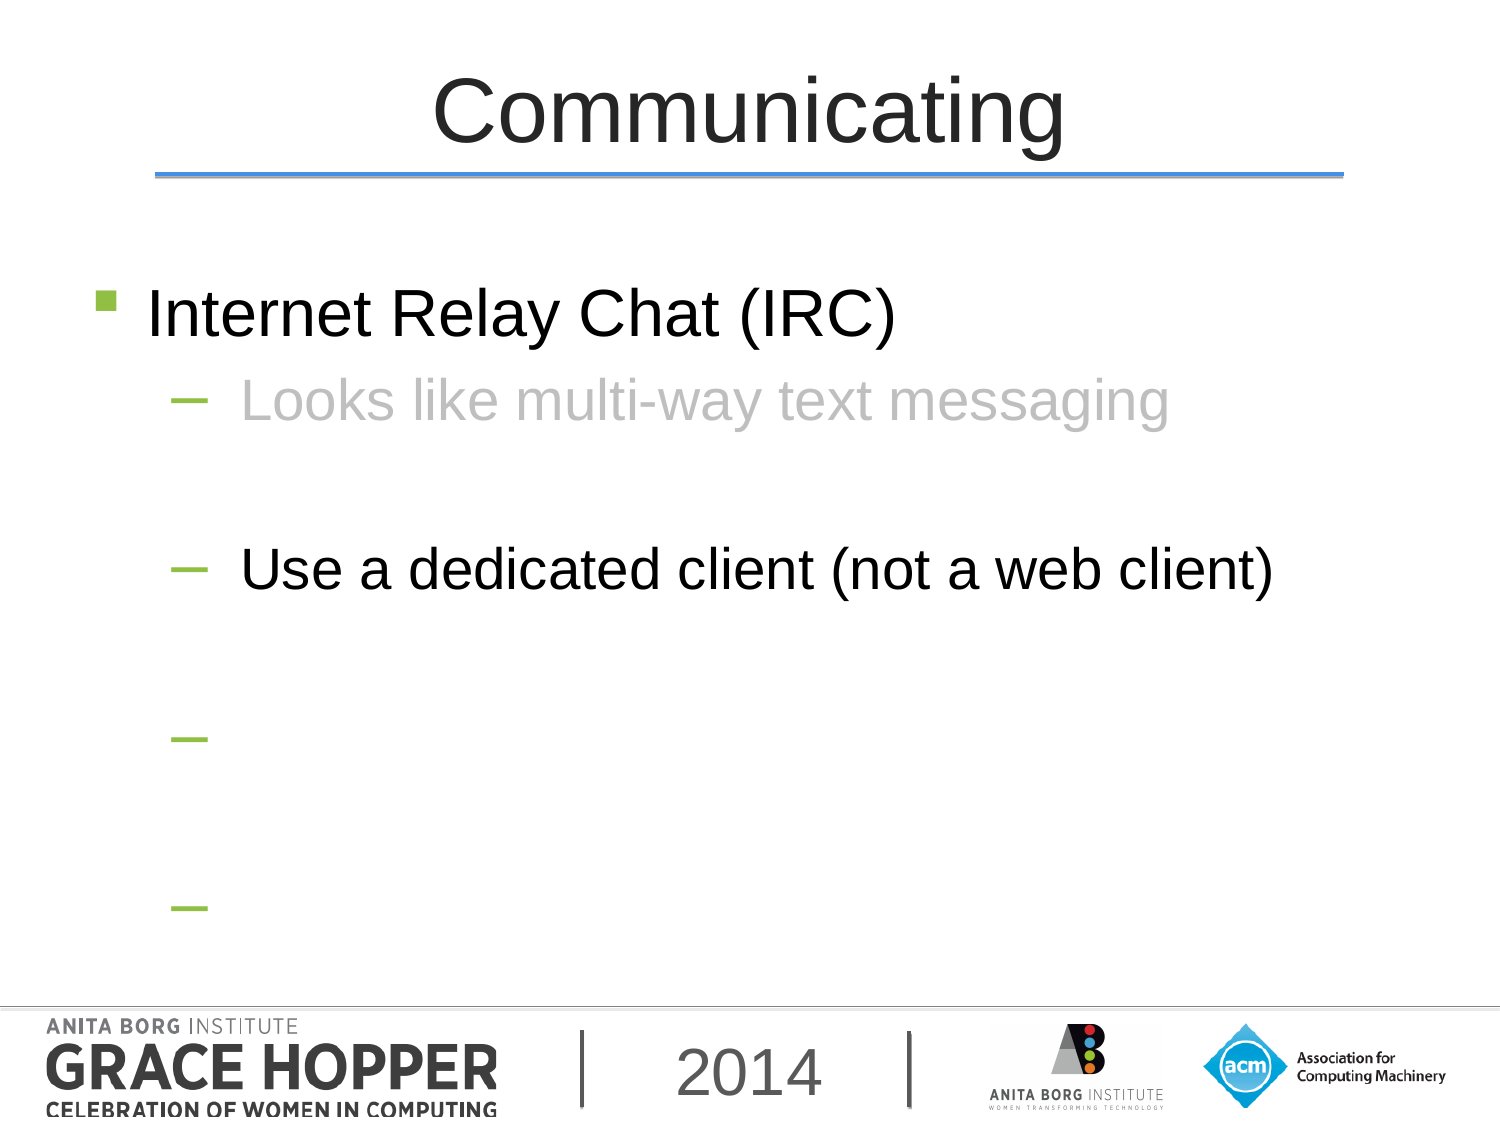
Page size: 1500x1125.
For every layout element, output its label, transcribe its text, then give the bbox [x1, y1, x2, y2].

title Communicating [75, 19, 1425, 191]
list Internet Relay Chat (IRC) Looks like multi-way text messaging Use a dedicated client (not a web client) Connect to a network Once on the network, join a channel [75, 262, 1425, 1005]
picture [989, 1024, 1163, 1110]
